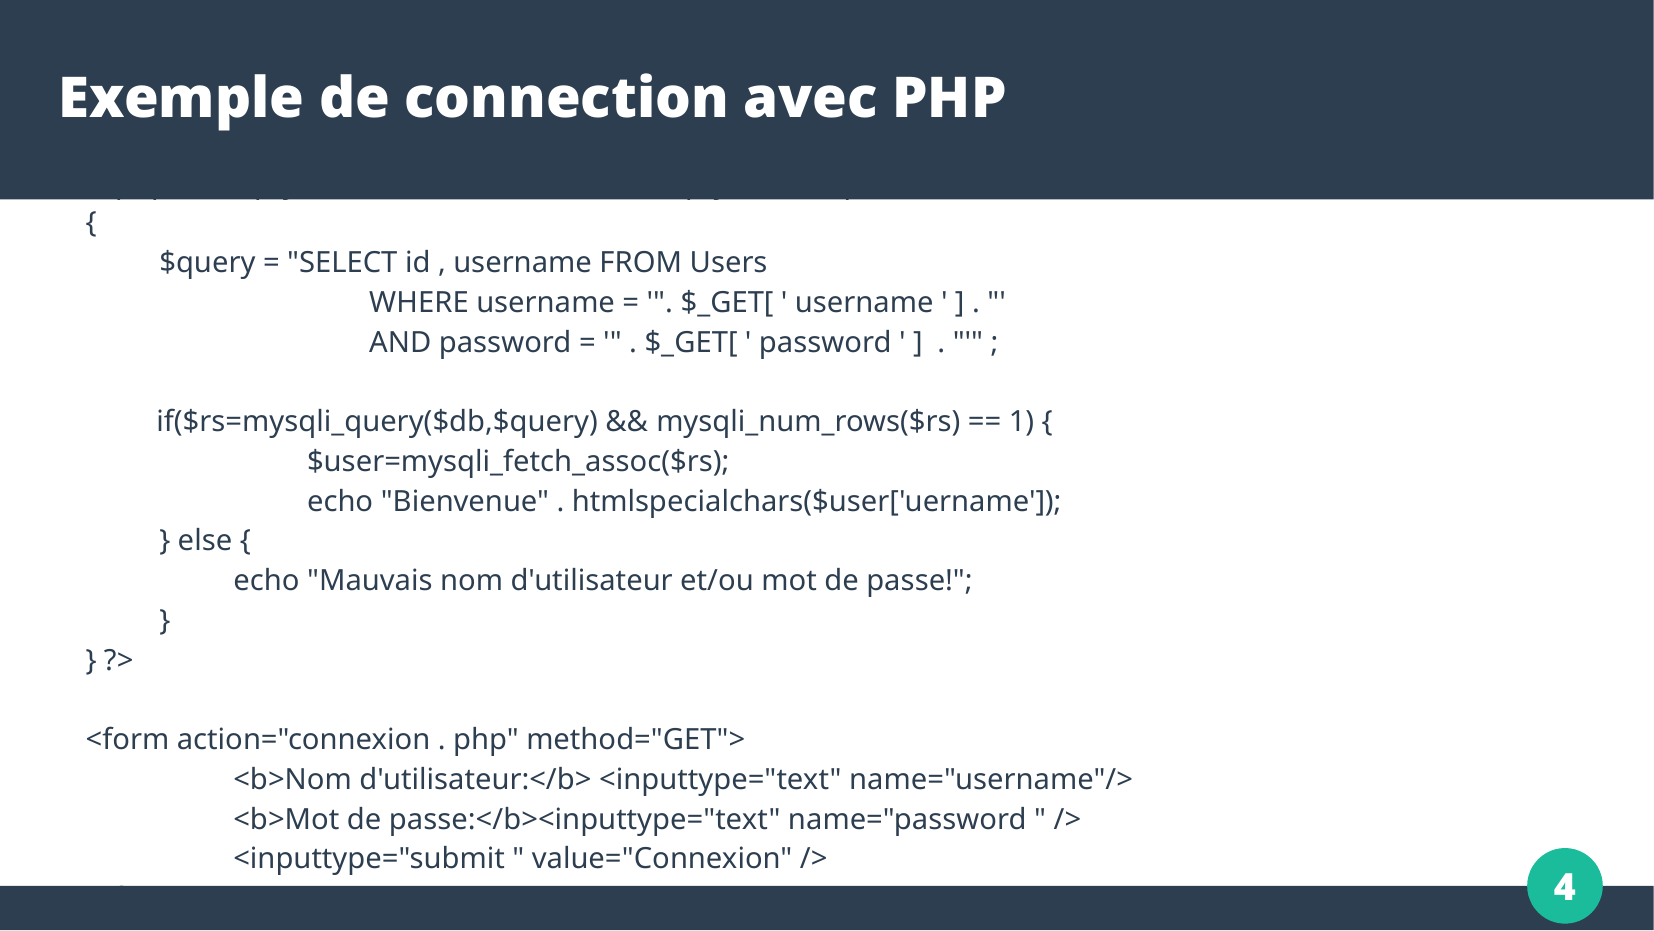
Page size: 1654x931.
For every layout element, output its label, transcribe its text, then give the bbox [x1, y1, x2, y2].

text_box <?php if(!empty($_GET[ 'username']) && !empty ($_GET['password'])) { $query = "SELECT id , username FROM Users WHERE username = '". $_GET[ ' username ' ] . "' AND password = '" . $_GET[ ' password ' ] . "'" ; if($rs=mysqli_query($db,$query) && mysqli_num_rows($rs) == 1) { $user=mysqli_fetch_assoc($rs); echo "Bienvenue" . htmlspecialchars($user['uername']); } else { echo "Mauvais nom d'utilisateur et/ou mot de passe!"; } } ?> <form action="connexion . php" method="GET"> <b>Nom d'utilisateur:</b> <inputtype="text" name="username"/> <b>Mot de passe:</b><inputtype="text" name="password " /> <inputtype="submit " value="Connexion" /> </form> [0, 206, 1595, 873]
title Exemple de connection avec PHP [59, 37, 1595, 155]
